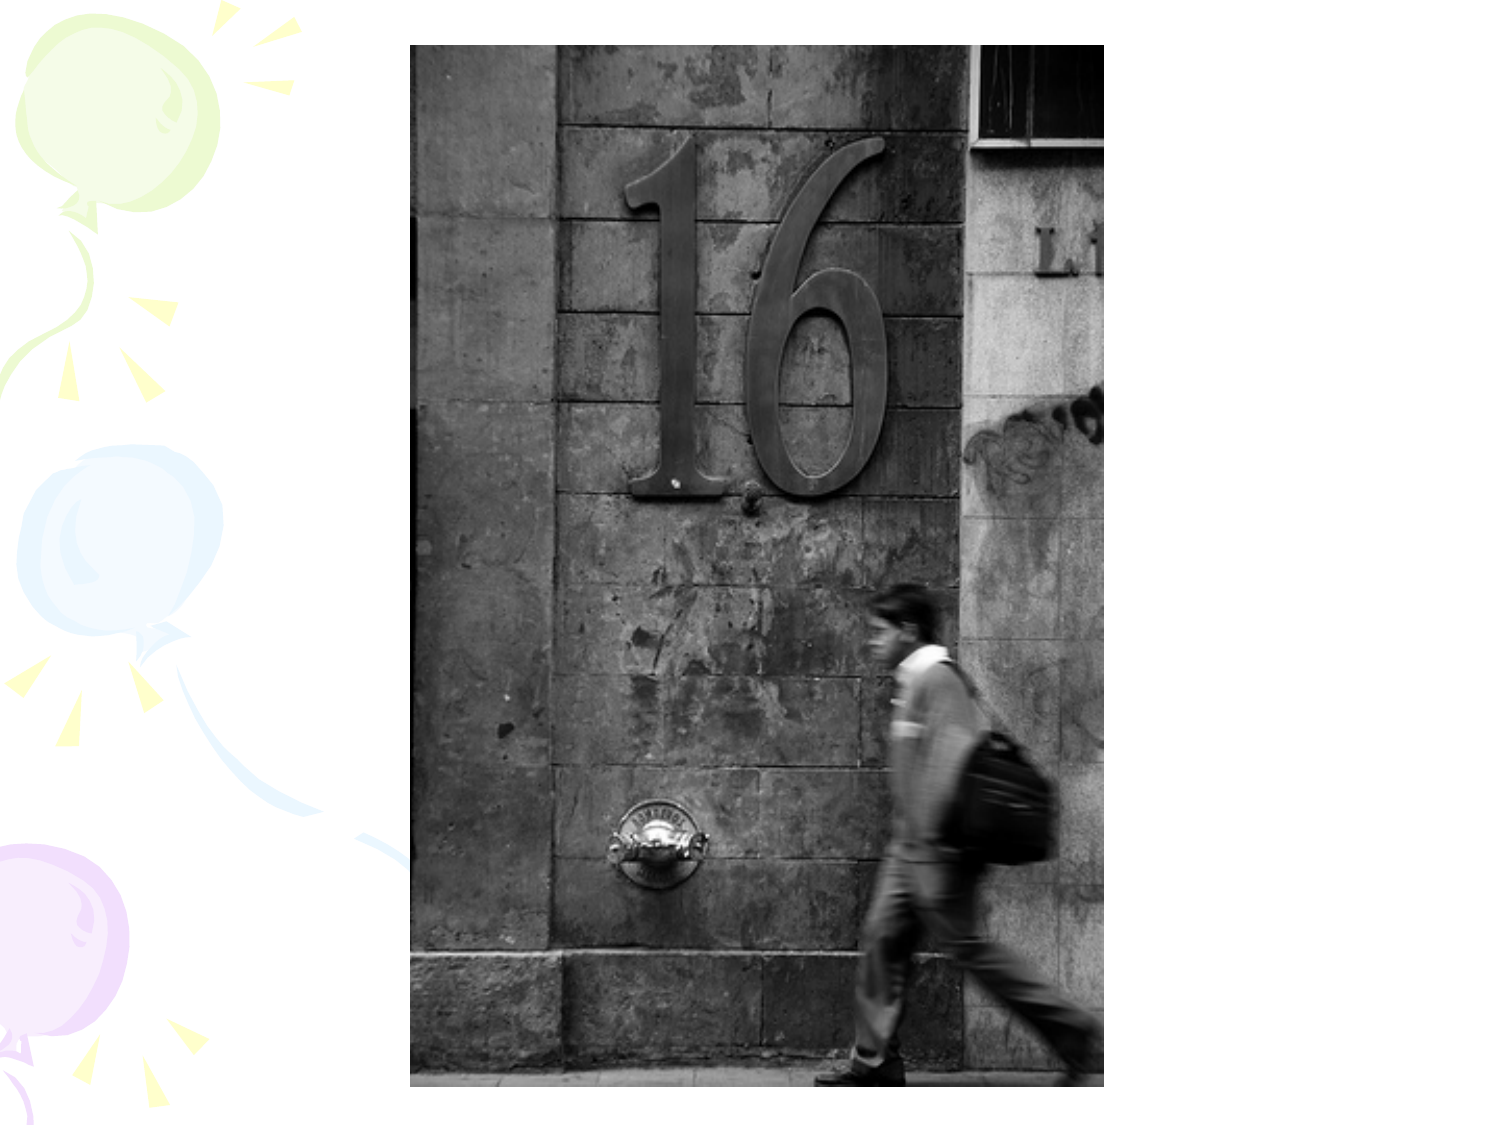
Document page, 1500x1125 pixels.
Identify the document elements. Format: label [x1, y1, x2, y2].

picture [410, 45, 1104, 1087]
